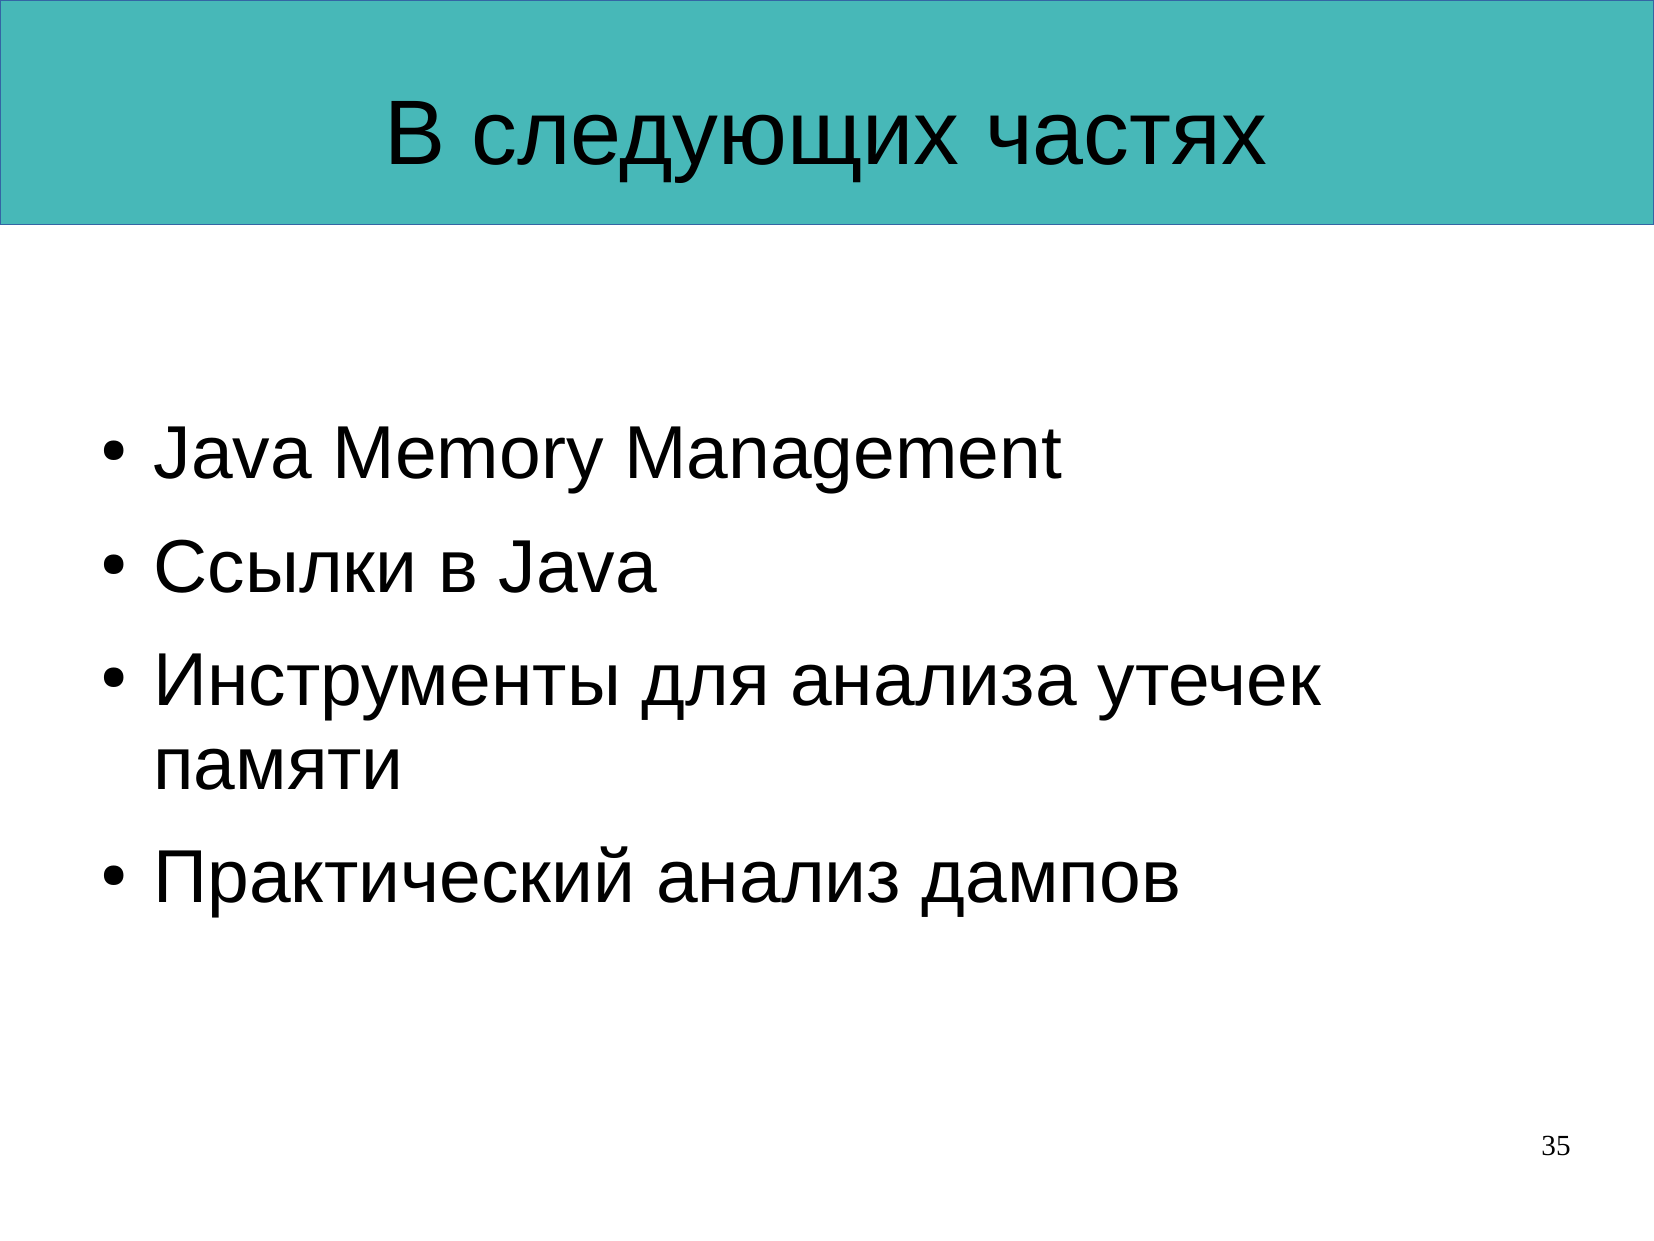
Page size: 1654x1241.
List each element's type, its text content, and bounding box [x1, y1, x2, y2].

list Java Memory Management Ссылки в Java Инструменты для анализа утечек памяти Практический анализ дампов [82, 290, 1571, 1040]
title В следующих частях [82, 29, 1571, 237]
